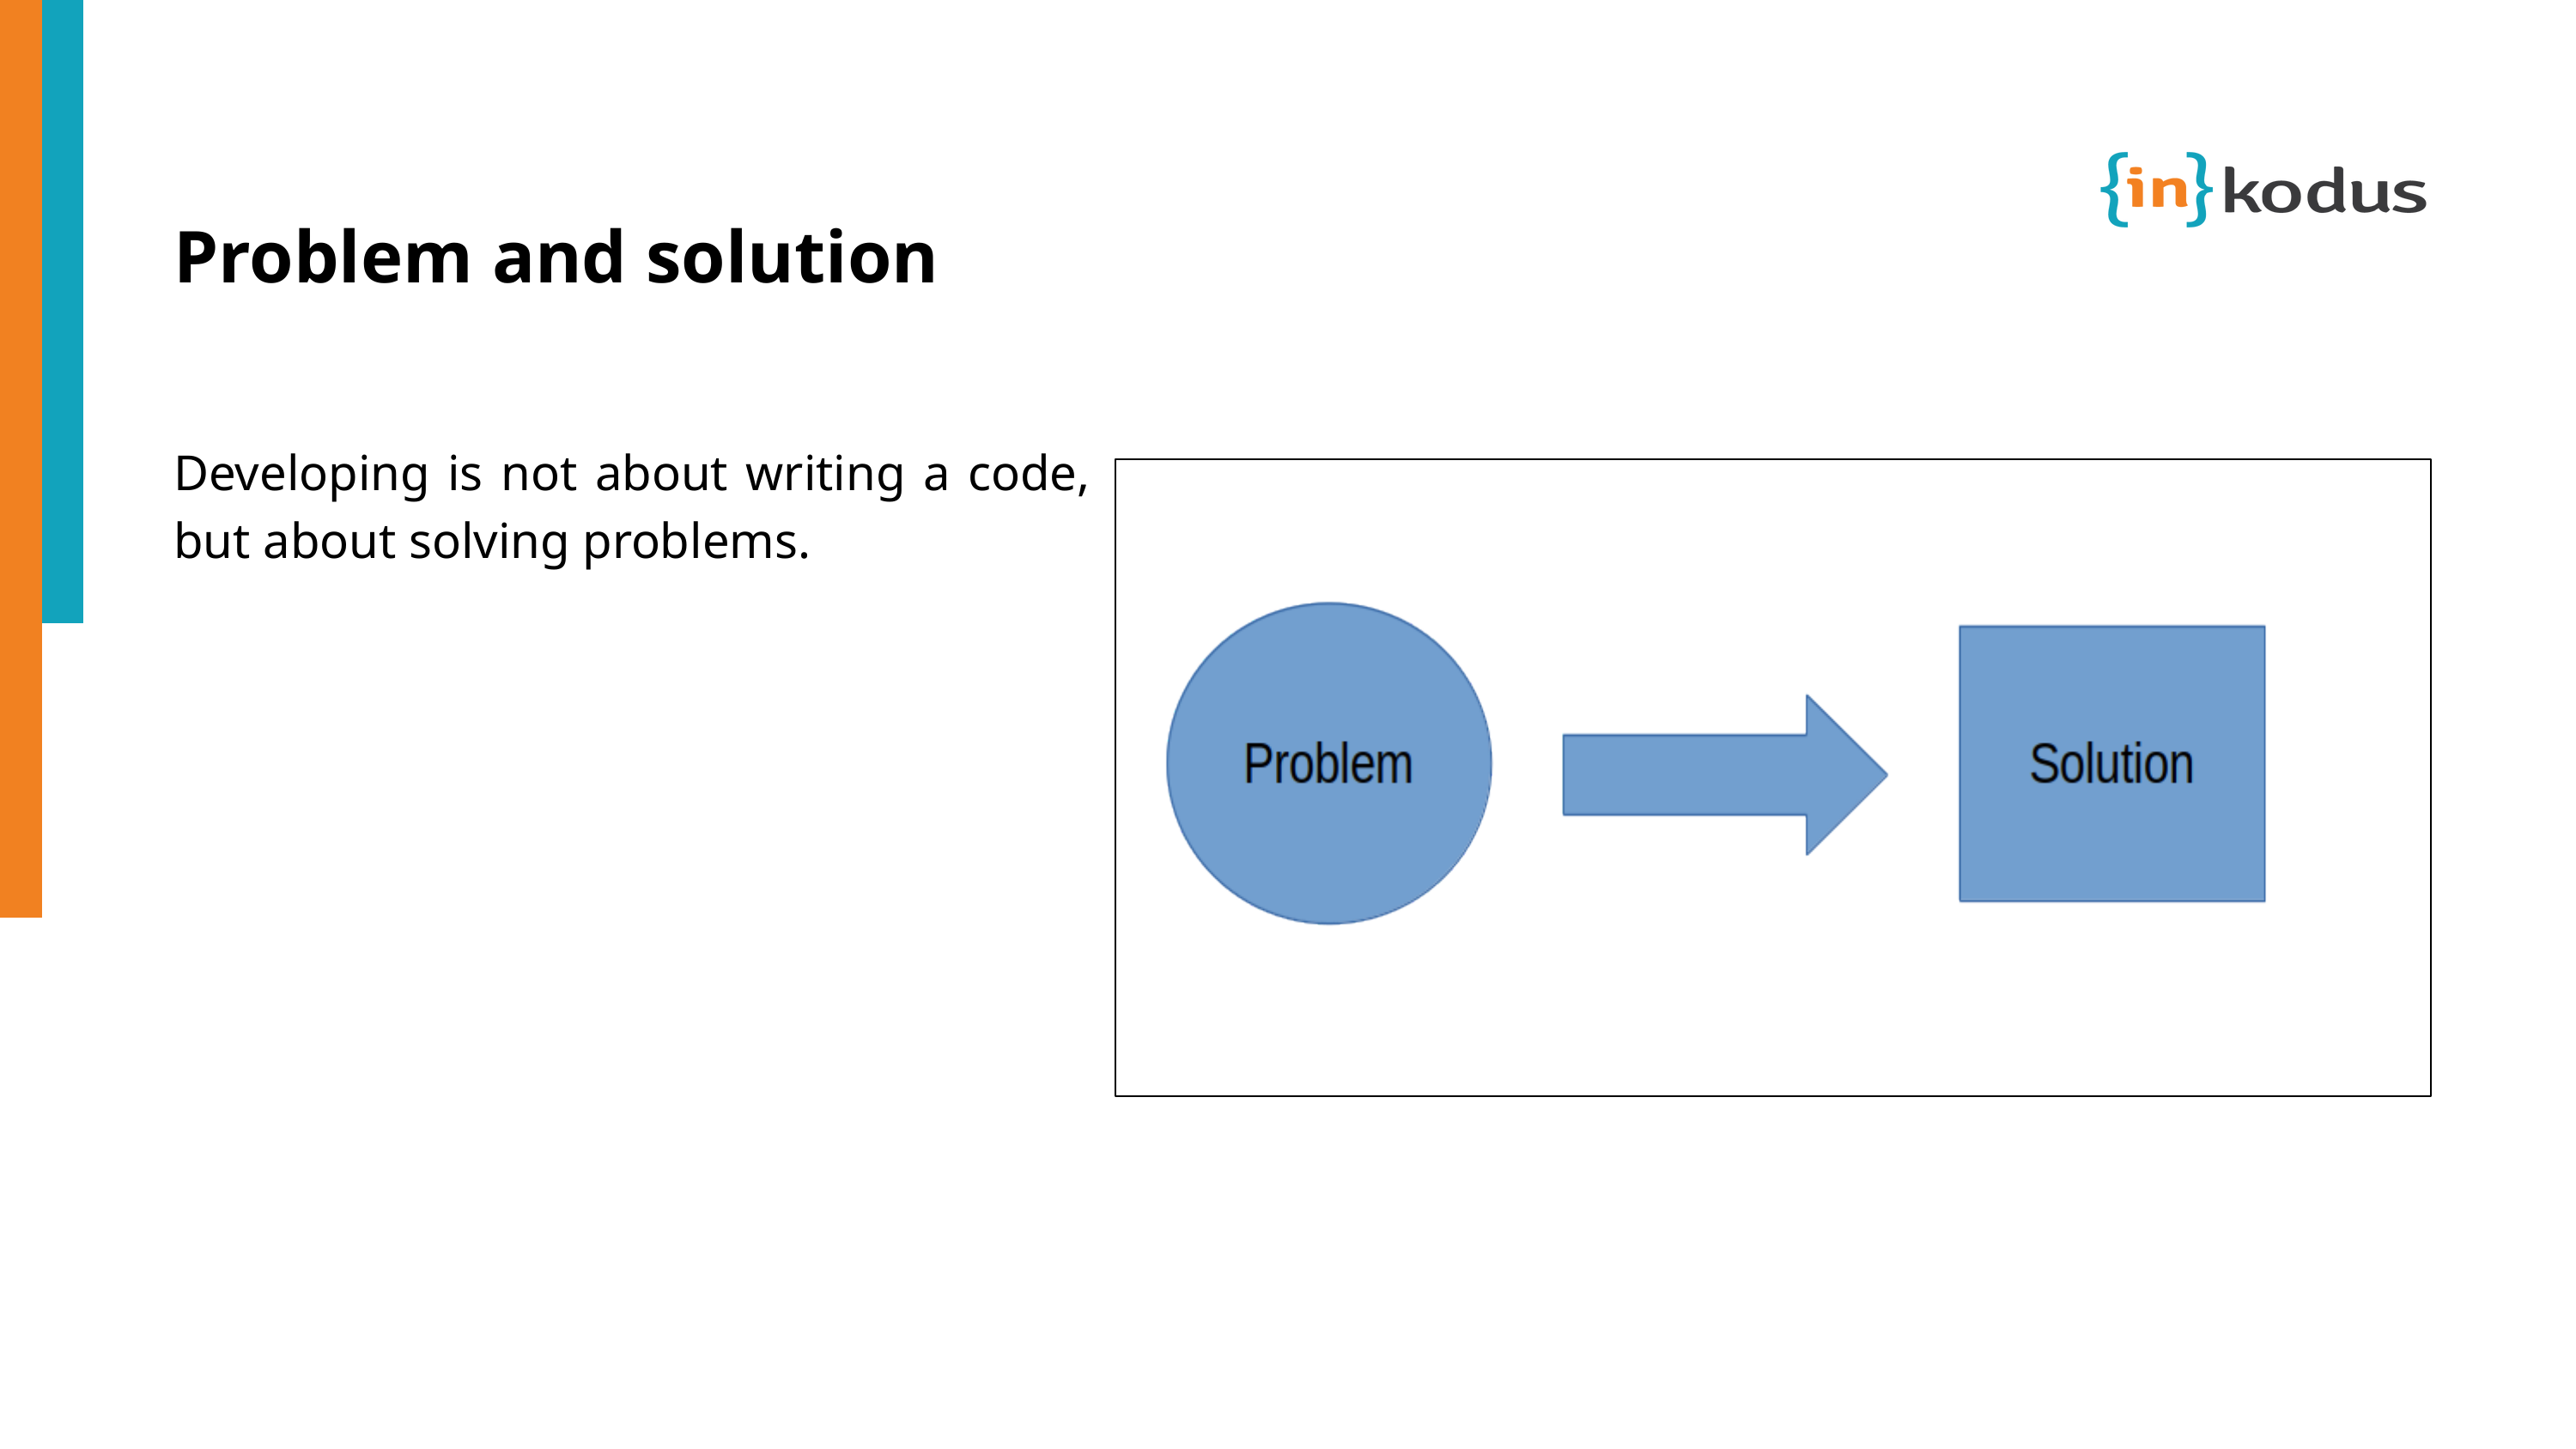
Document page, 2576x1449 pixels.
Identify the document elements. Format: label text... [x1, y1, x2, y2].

text_box [2093, 144, 2432, 234]
text_box Problem and solution [173, 197, 1705, 298]
text_box [1115, 459, 2431, 1096]
text_box Developing is not about writing a code, but about solving problems. [173, 432, 1091, 568]
picture [1041, 557, 2409, 1015]
text_box [0, 0, 83, 918]
